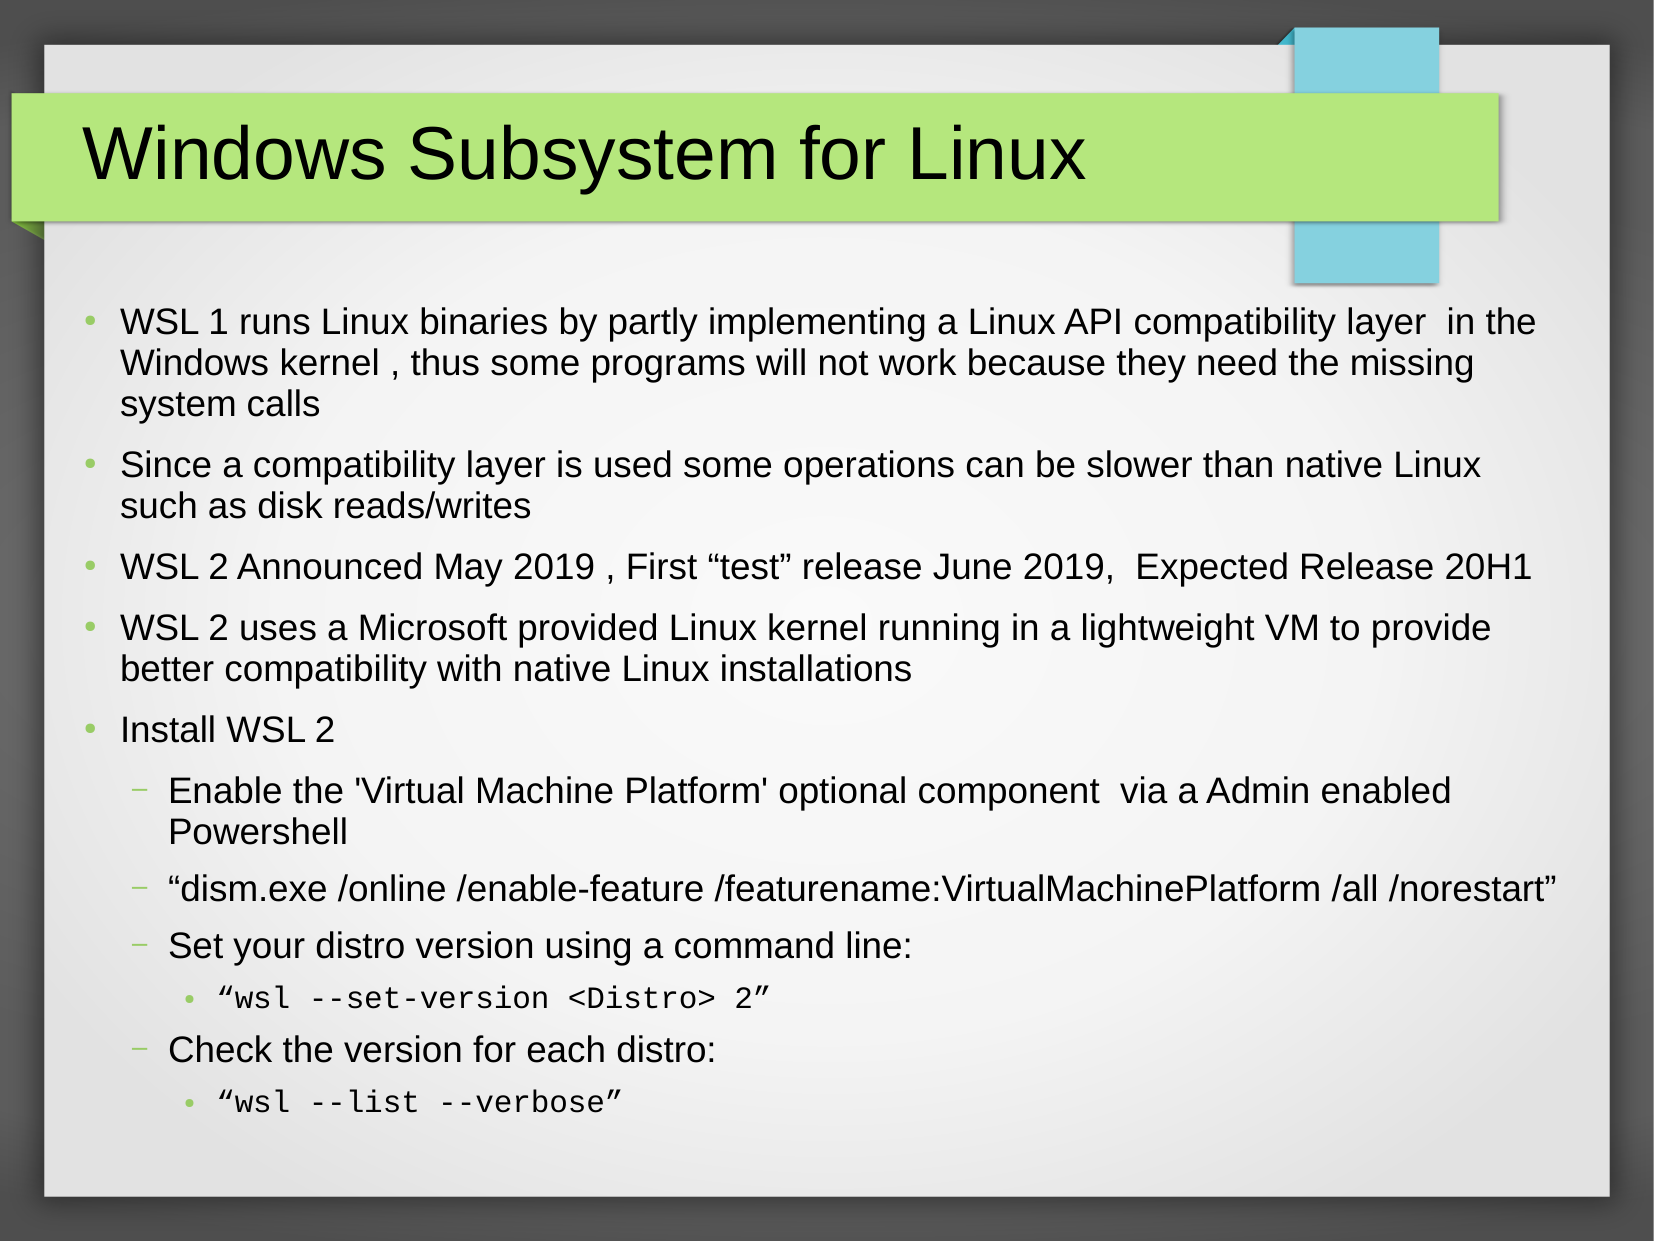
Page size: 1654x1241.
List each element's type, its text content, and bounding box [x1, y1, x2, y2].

list WSL 1 runs Linux binaries by partly implementing a Linux API compatibility layer in the Windows kernel , thus some programs will not work because they need the missing system calls Since a compatibility layer is used some operations can be slower than native Linux such as disk reads/writes WSL 2 Announced May 2019 , First “test” release June 2019, Expected Release 20H1 WSL 2 uses a Microsoft provided Linux kernel running in a lightweight VM to provide better compatibility with native Linux installations Install WSL 2 Enable the 'Virtual Machine Platform' optional component via a Admin enabled Powershell “dism.exe /online /enable-feature /featurename:VirtualMachinePlatform /all /norestart” Set your distro version using a command line: “wsl --set-version <Distro> 2” Check the version for each distro: “wsl --list --verbose” [71, 240, 1561, 1126]
title Windows Subsystem for Linux [82, 94, 1264, 213]
picture [0, 0, 1654, 1241]
